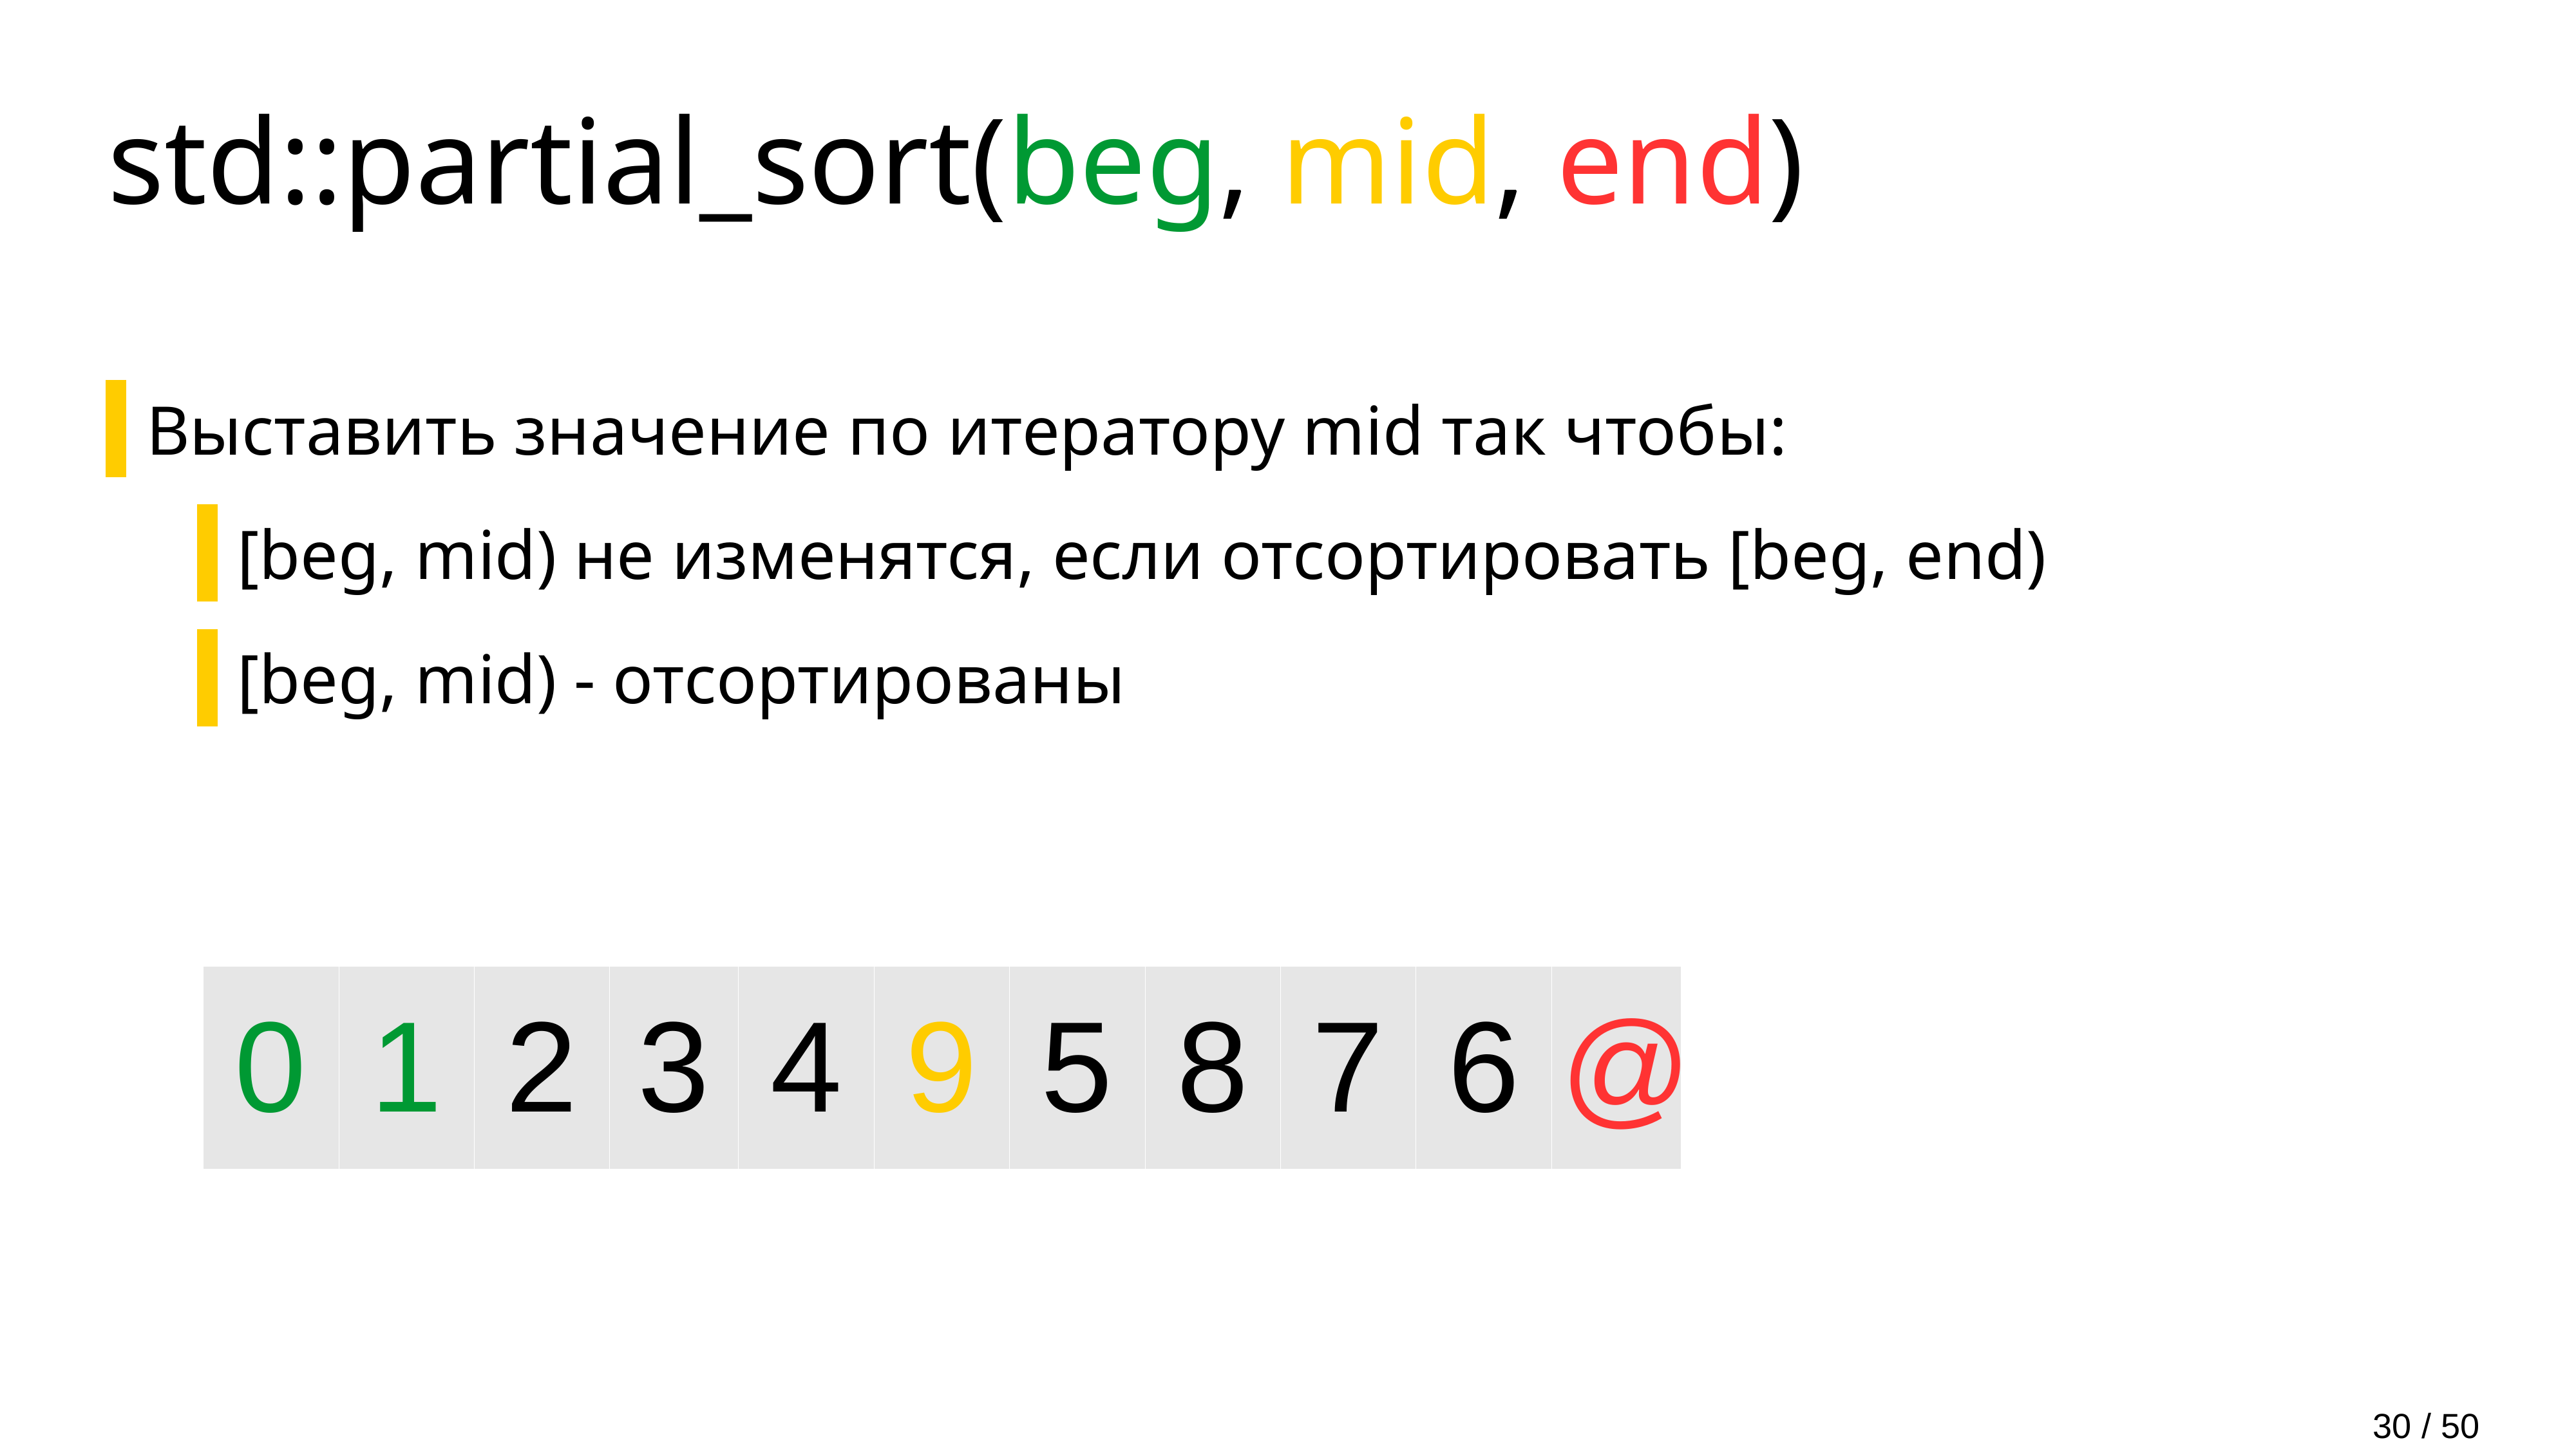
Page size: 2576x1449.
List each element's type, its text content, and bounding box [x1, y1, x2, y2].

table_header 6 [1416, 967, 1551, 1169]
table_header 9 [875, 967, 1009, 1169]
table_header 2 [475, 967, 609, 1169]
table_header 4 [739, 967, 874, 1169]
table_header @ [1552, 967, 1681, 1169]
title std::partial_sort(beg, mid, end) [108, 80, 2468, 242]
table_header 0 [204, 967, 339, 1169]
table_header 7 [1281, 967, 1416, 1169]
text_box <number> / 50 [2363, 1402, 2576, 1449]
table_header 5 [1010, 967, 1145, 1169]
table_header 3 [610, 967, 738, 1169]
table_header 1 [339, 967, 474, 1169]
text_box Выставить значение по итератору mid так чтобы: [beg, mid) не изменятся, если отсортировать [beg, end) [beg, mid) - отсортированы [96, 364, 2512, 1419]
table_header 8 [1146, 967, 1280, 1169]
